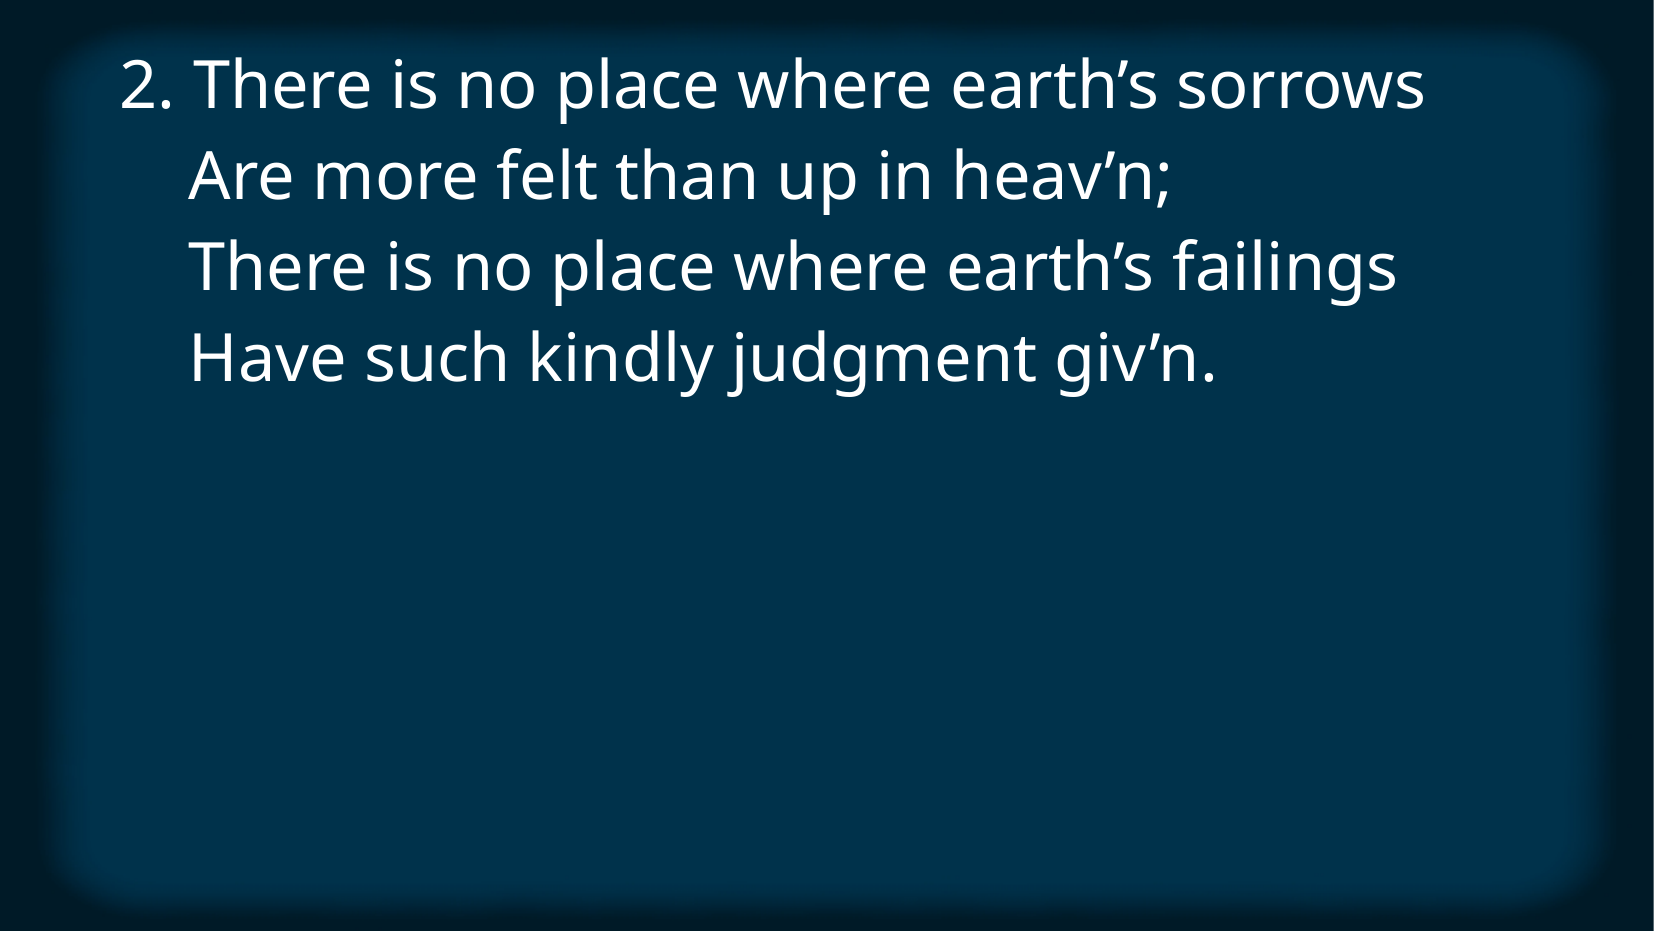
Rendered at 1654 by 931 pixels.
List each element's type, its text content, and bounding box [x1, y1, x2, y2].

picture [0, 0, 1654, 931]
text_box 2. There is no place where earth’s sorrows Are more felt than up in heav’n; There is no place where earth’s failings Have such kindly judgment giv’n. [105, 30, 1561, 400]
